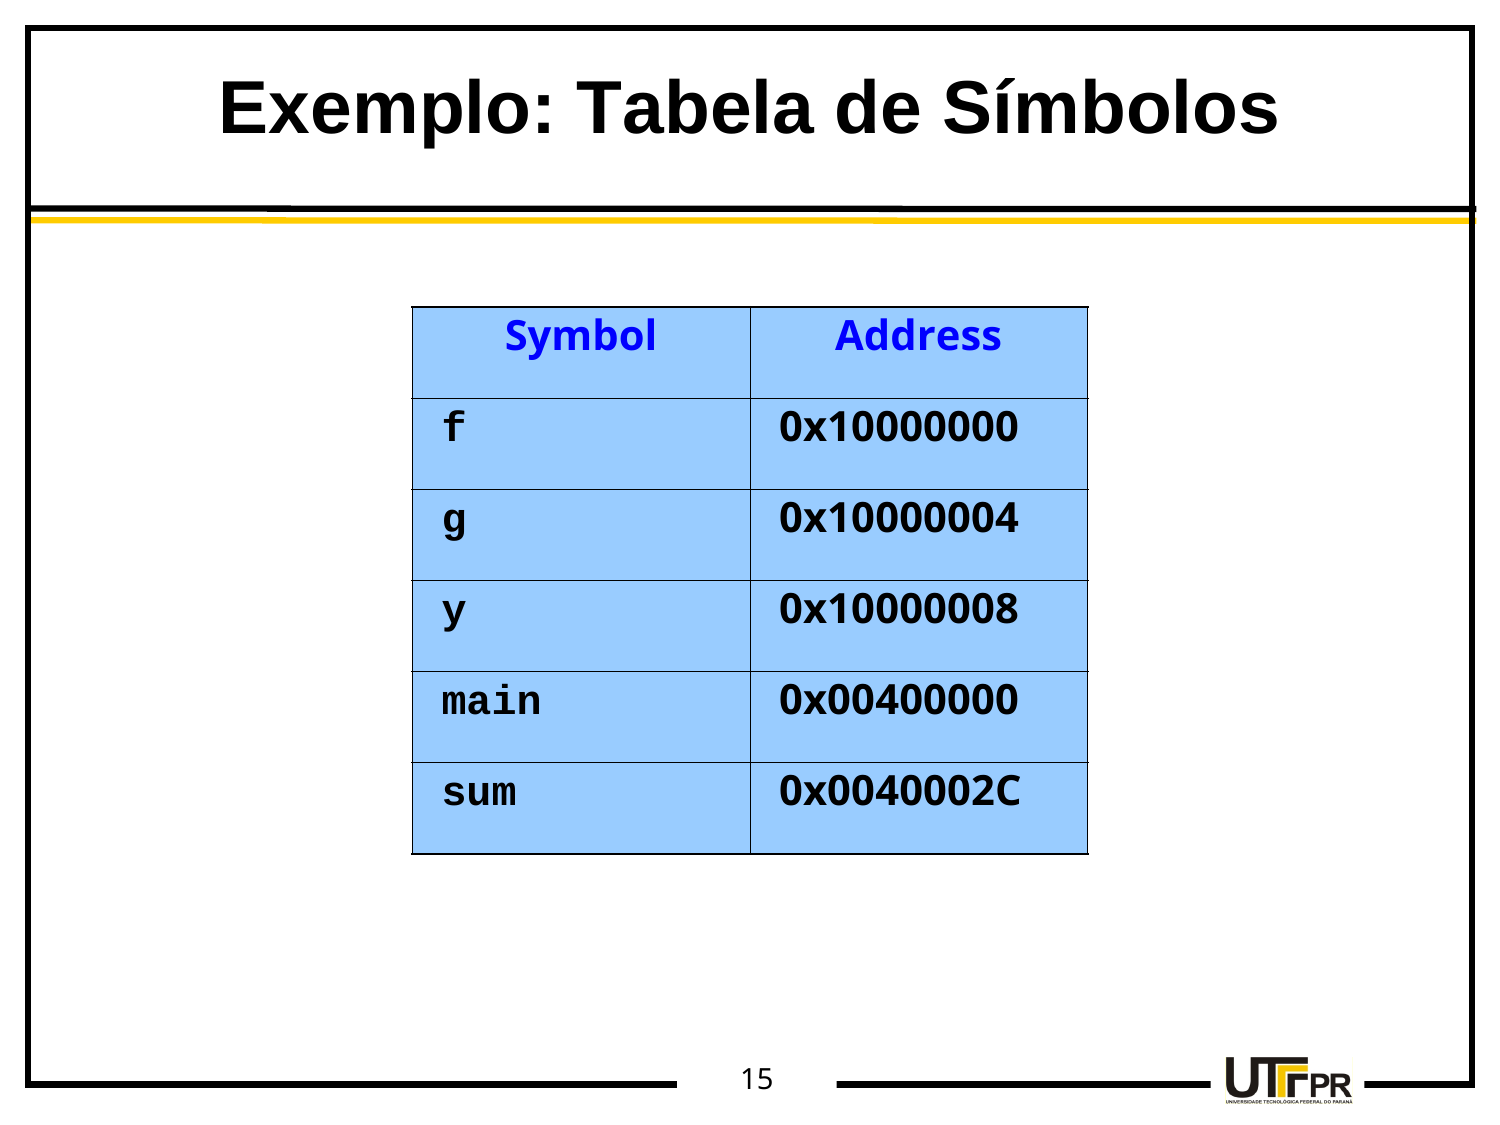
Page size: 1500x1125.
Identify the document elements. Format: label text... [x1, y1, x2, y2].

picture [1225, 1057, 1353, 1104]
table_cell main [413, 672, 750, 762]
table_cell 0x10000000 [751, 399, 1087, 489]
table_cell 0x10000004 [751, 490, 1087, 580]
table_cell 0x0040002C [751, 763, 1087, 853]
table_cell 0x10000008 [751, 581, 1087, 671]
table_cell 0x00400000 [751, 672, 1087, 762]
table_cell g [413, 490, 750, 580]
table_cell f [413, 399, 750, 489]
table_header Address [751, 308, 1087, 398]
table_header Symbol [413, 308, 750, 398]
table_cell y [413, 581, 750, 671]
title Exemplo: Tabela de Símbolos [0, 54, 1500, 161]
table_cell sum [413, 763, 750, 853]
